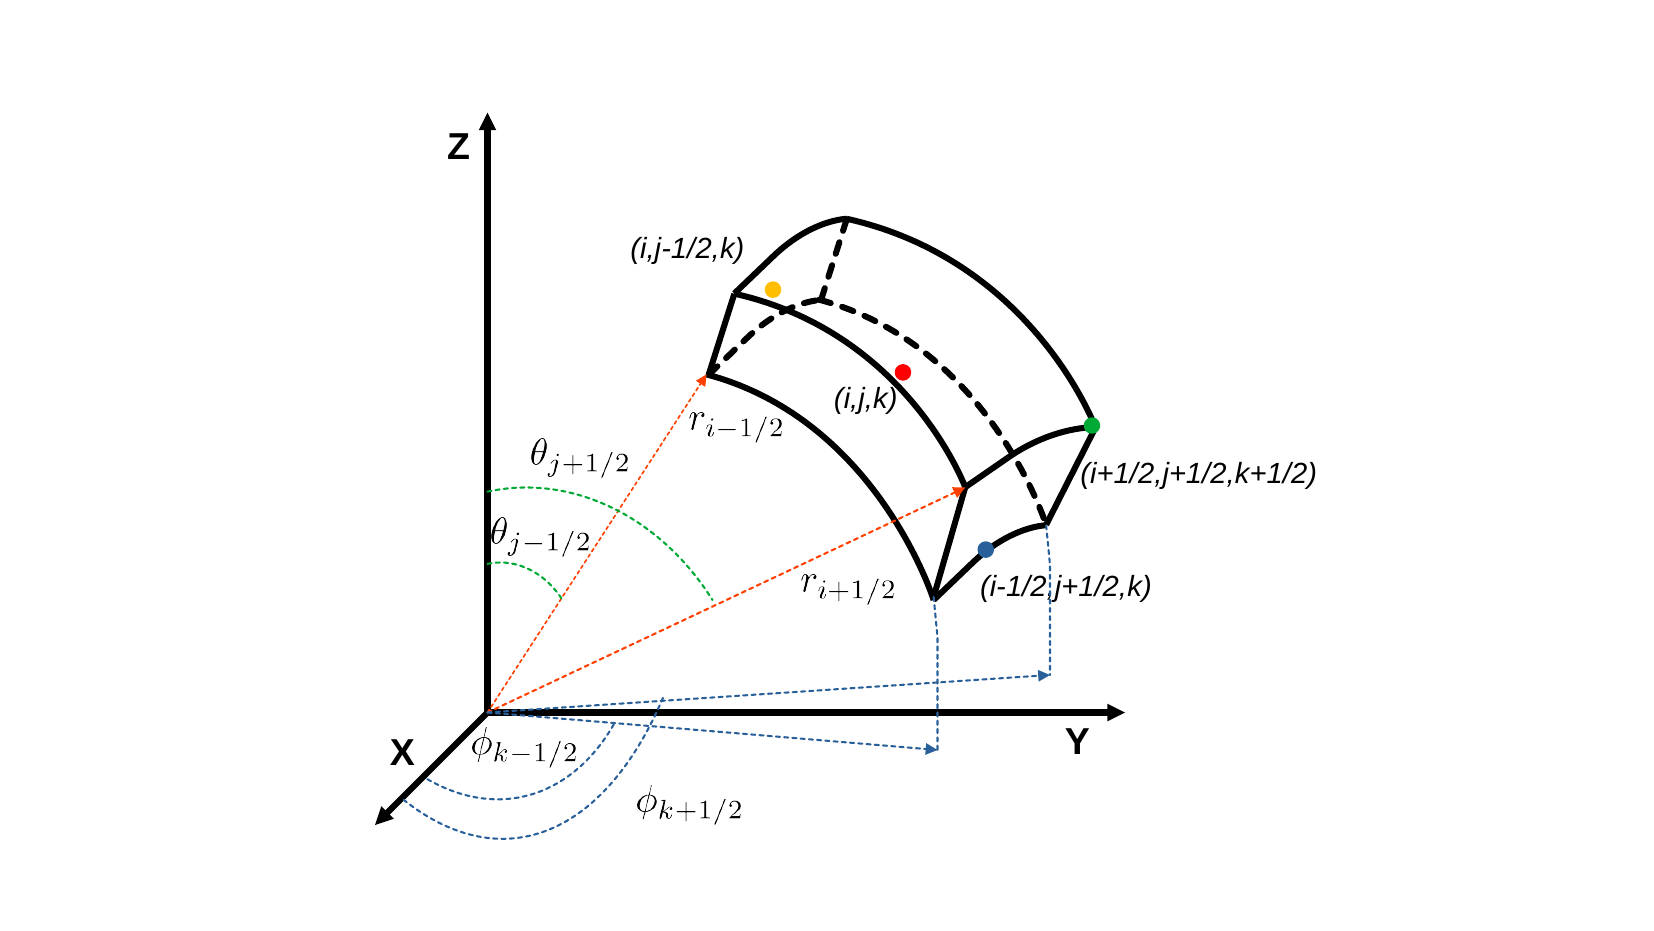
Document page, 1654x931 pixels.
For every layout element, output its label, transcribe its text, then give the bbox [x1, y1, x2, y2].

picture [689, 412, 782, 443]
text_box [1086, 420, 1098, 431]
text_box [897, 367, 909, 378]
picture [491, 517, 589, 557]
text_box (i,j-1/2,k) [615, 225, 788, 301]
picture [472, 727, 576, 768]
text_box (i,j,k) [819, 374, 932, 435]
text_box [767, 284, 779, 295]
picture [531, 438, 628, 478]
text_box X [375, 724, 451, 782]
text_box (i-1/2,j+1/2,k) [965, 562, 1250, 643]
text_box Z [432, 118, 470, 176]
picture [801, 574, 894, 605]
text_box [980, 544, 992, 555]
text_box (i+1/2,j+1/2,k+1/2) [1065, 450, 1351, 531]
picture [637, 785, 741, 825]
text_box Y [1050, 712, 1126, 770]
